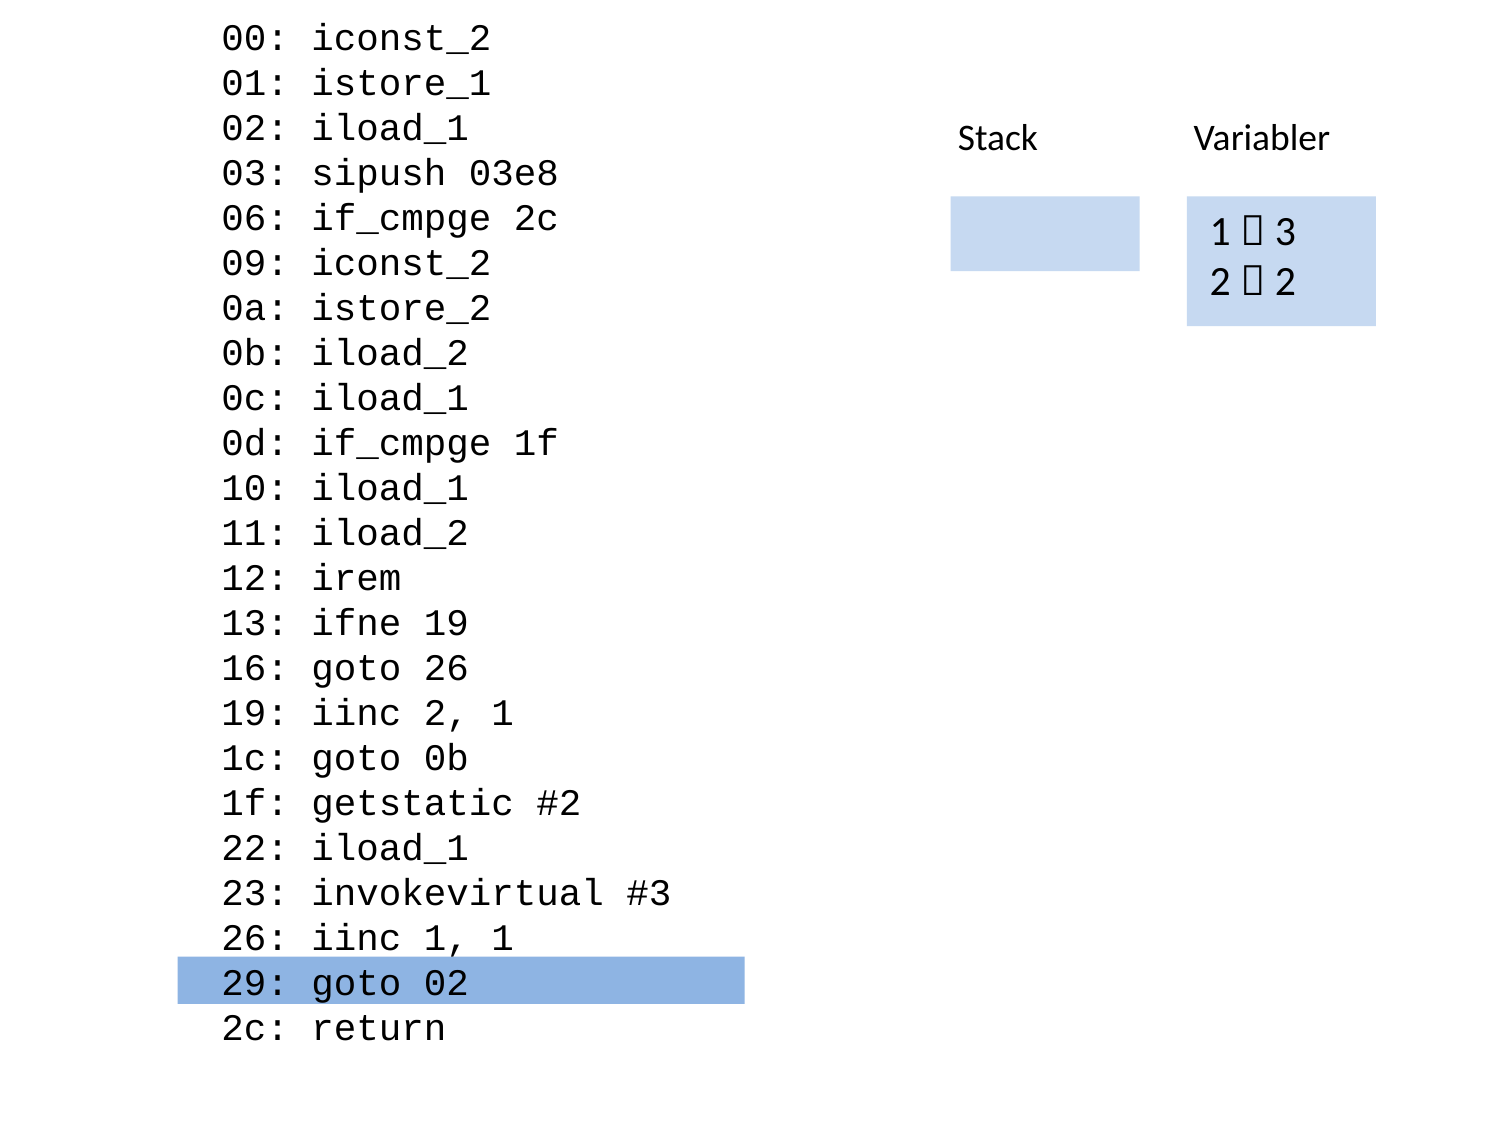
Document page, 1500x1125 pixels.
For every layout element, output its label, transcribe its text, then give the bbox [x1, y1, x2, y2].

text_box Variabler [1178, 105, 1345, 165]
text_box [177, 956, 206, 1004]
text_box [1186, 196, 1376, 327]
text_box 00: iconst_2 01: istore_1 02: iload_1 03: sipush 03e8 06: if_cmpge 2c 09: iconst_2 0a: istore_2 0b: iload_2 0c: iload_1 0d: if_cmpge 1f 10: iload_1 11: iload_2 12: irem 13: ifne 19 16: goto 26 19: iinc 2, 1 1c: goto 0b 1f: getstatic #2 22: iload_1 23: invokevirtual #3 26: iinc 1, 1 29: goto 02 2c: return [206, 5, 703, 1056]
text_box [703, 956, 745, 1004]
text_box [950, 196, 1140, 272]
text_box Stack [943, 105, 1053, 165]
text_box 1  3 2  2 [1194, 196, 1328, 312]
